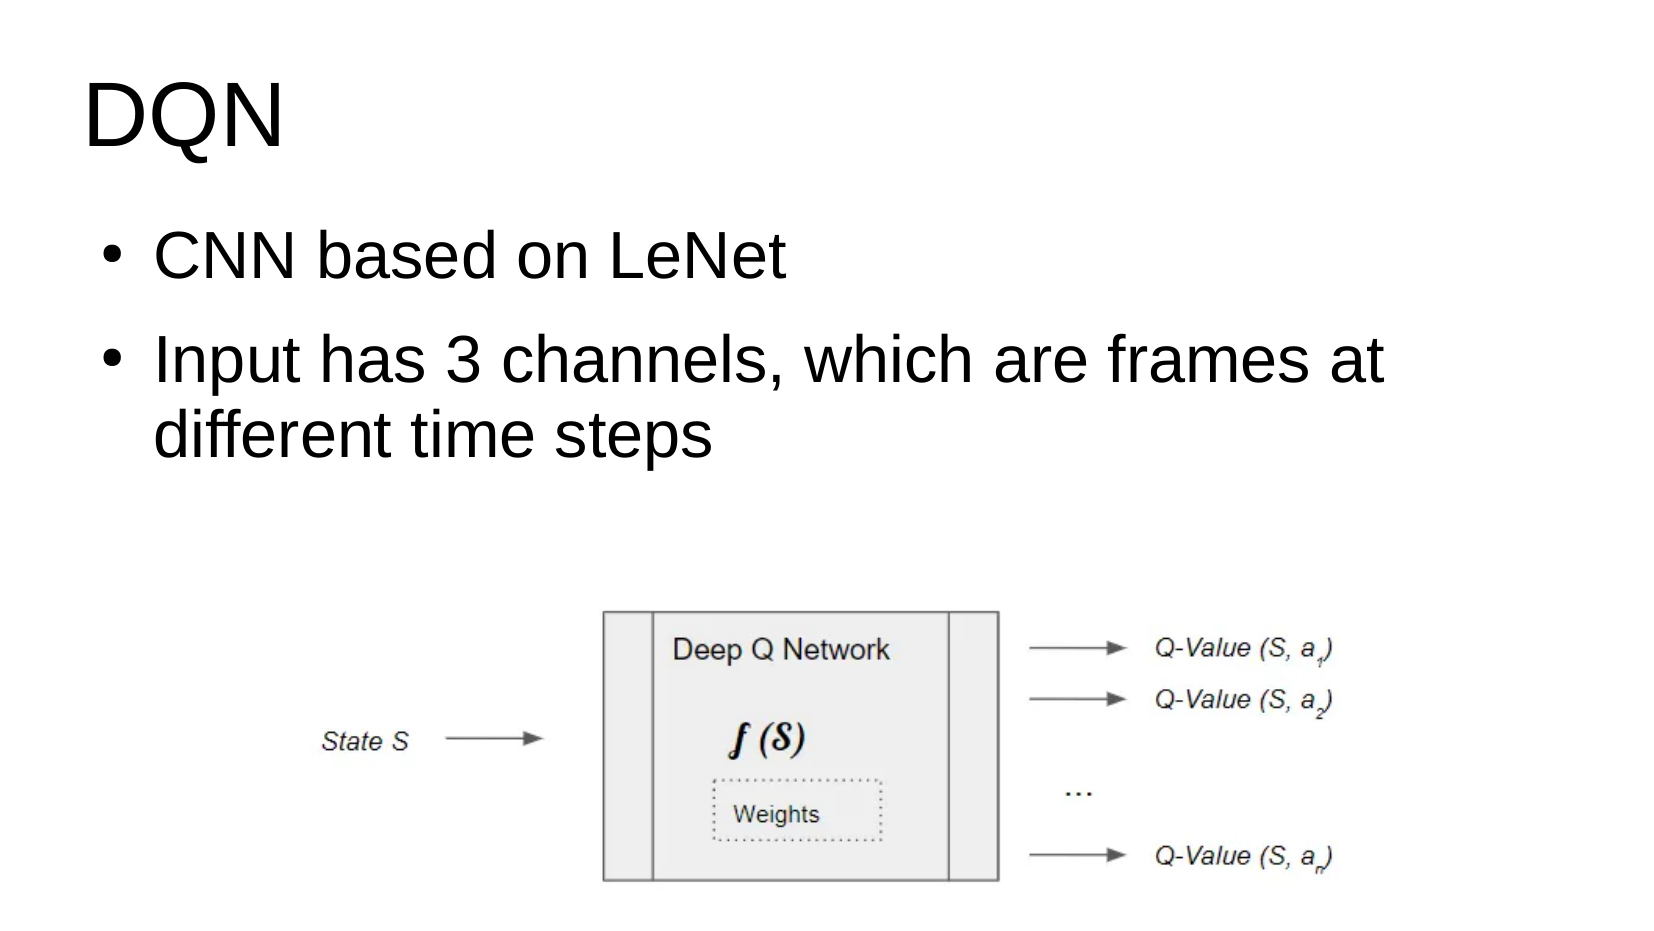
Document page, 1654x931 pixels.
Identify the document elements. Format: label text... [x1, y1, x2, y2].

list CNN based on LeNet Input has 3 channels, which are frames at different time steps [82, 217, 1571, 758]
title DQN [82, 37, 1571, 193]
picture [262, 591, 1388, 904]
